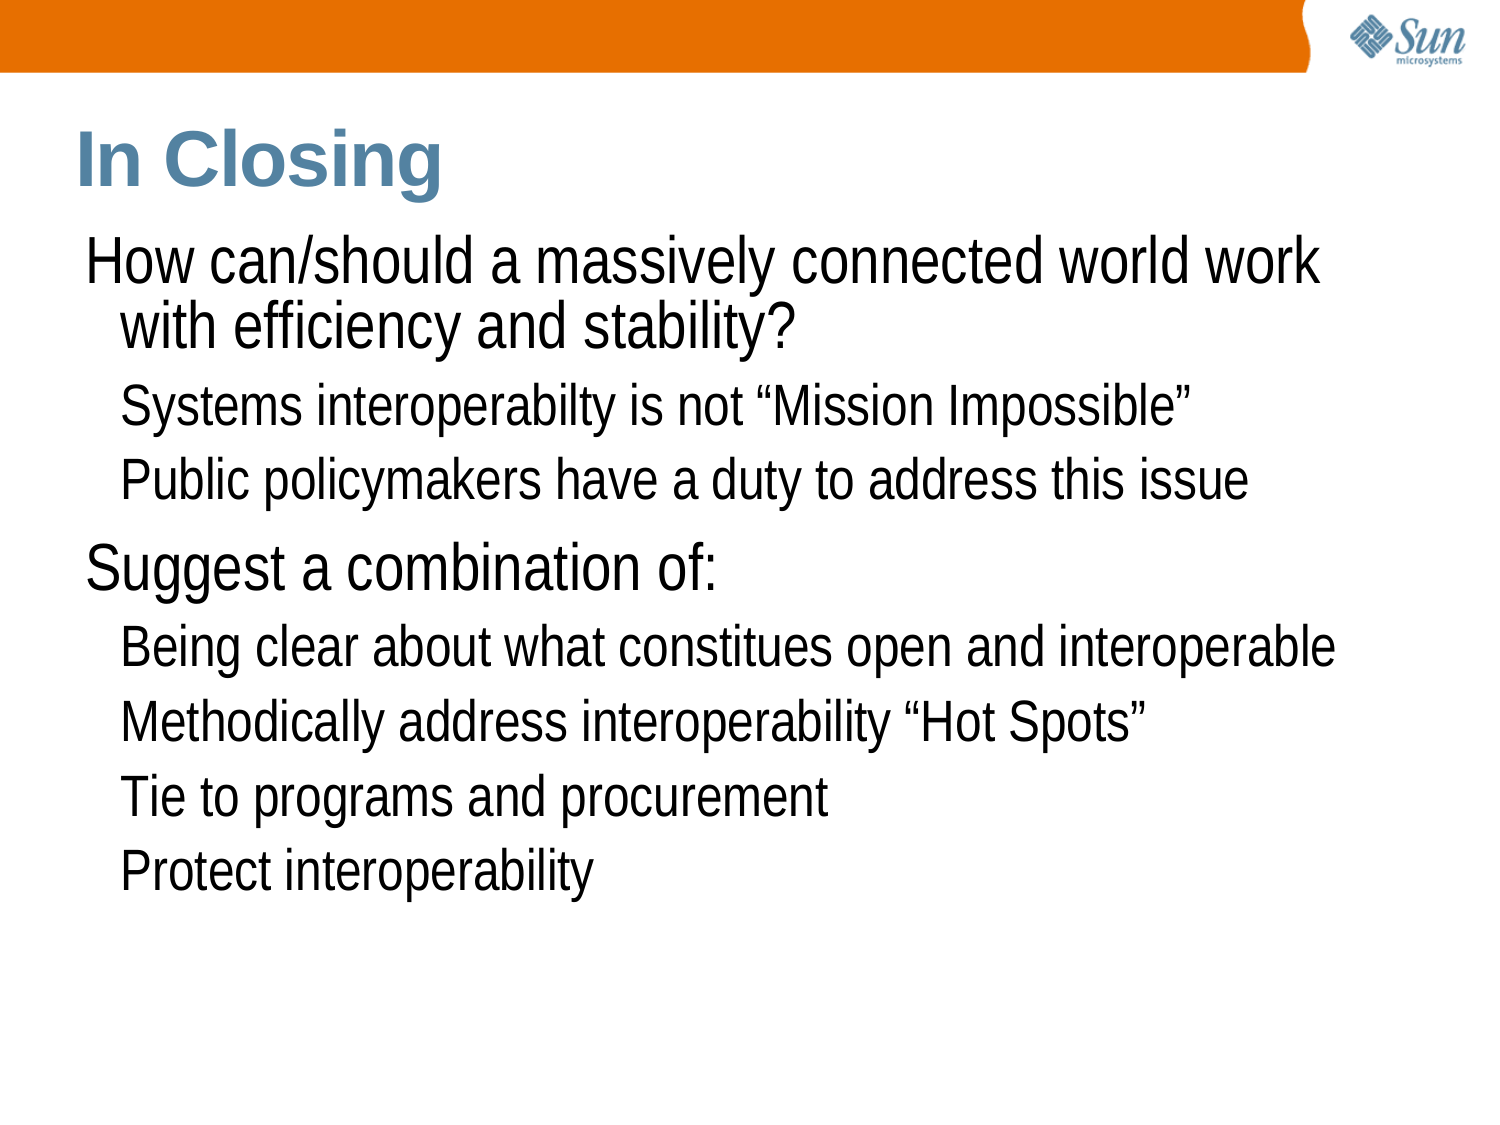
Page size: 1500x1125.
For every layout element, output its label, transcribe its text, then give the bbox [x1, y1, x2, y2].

title In Closing [75, 122, 1438, 292]
list How can/should a massively connected world work with efficiency and stability? Systems interoperabilty is not “Mission Impossible” Public policymakers have a duty to address this issue Suggest a combination of: Being clear about what constitues open and interoperable Methodically address interoperability “Hot Spots” Tie to programs and procurement Protect interoperability [49, 231, 1387, 1125]
picture [0, 0, 1500, 75]
